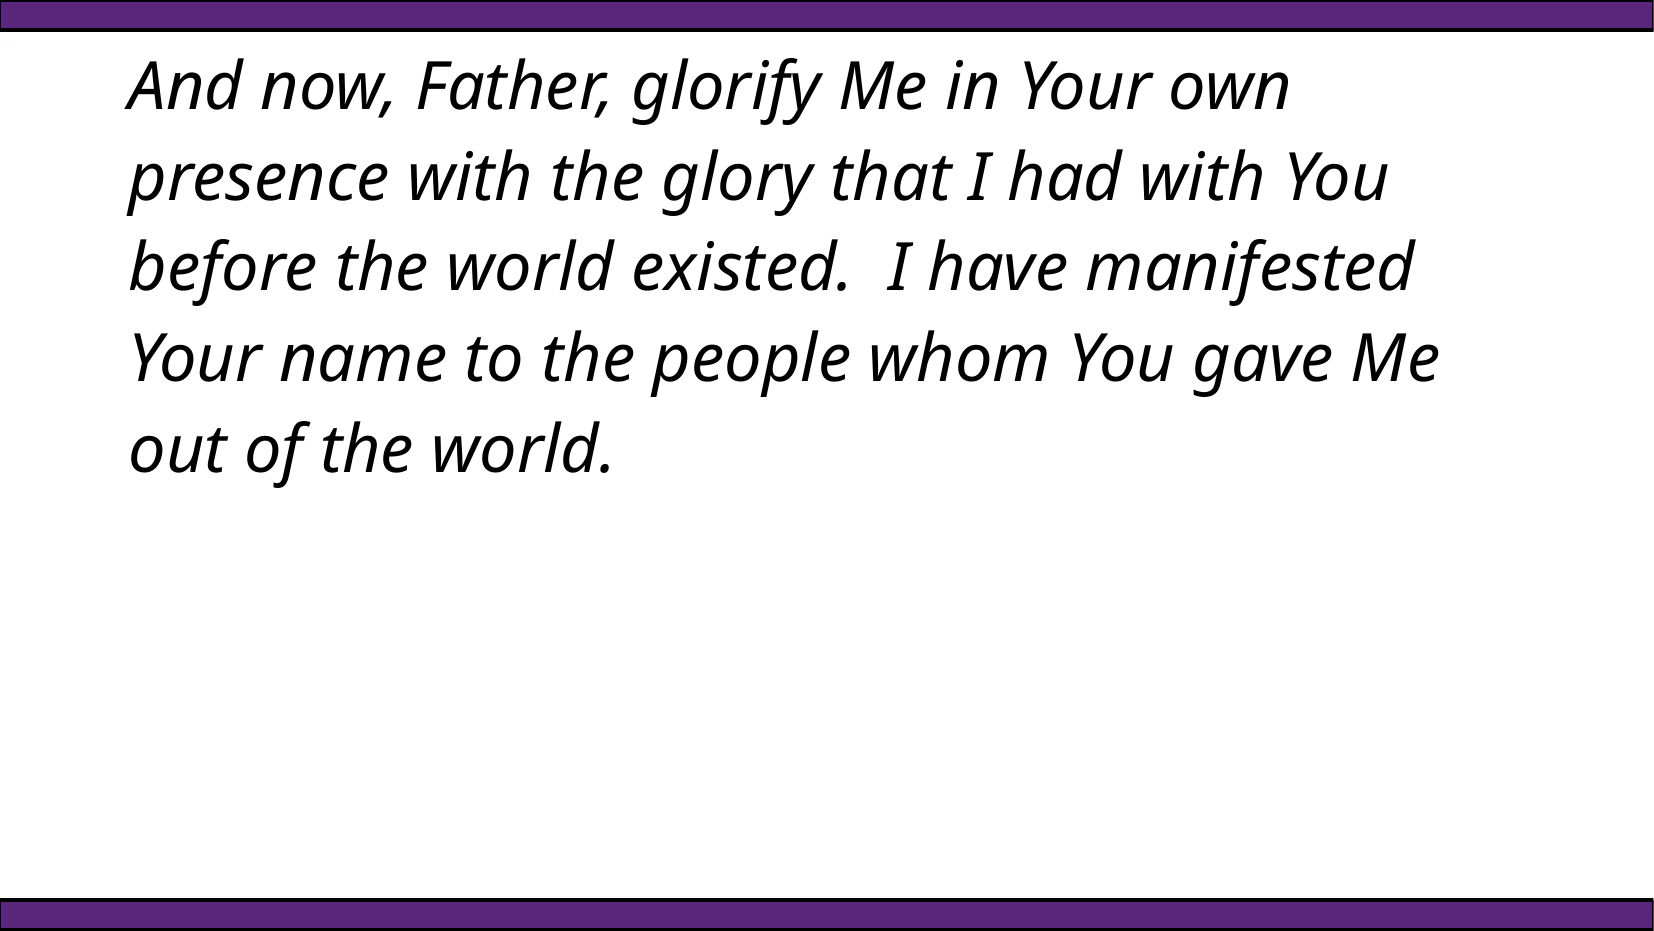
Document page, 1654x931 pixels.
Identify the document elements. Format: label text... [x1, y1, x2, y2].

text_box [0, 900, 1654, 931]
text_box [0, 0, 1654, 31]
text_box And now, Father, glorify Me in Your own presence with the glory that I had with You before the world existed. I have manifested Your name to the people whom You gave Me out of the world. [45, 30, 1581, 490]
picture [0, 31, 1654, 900]
